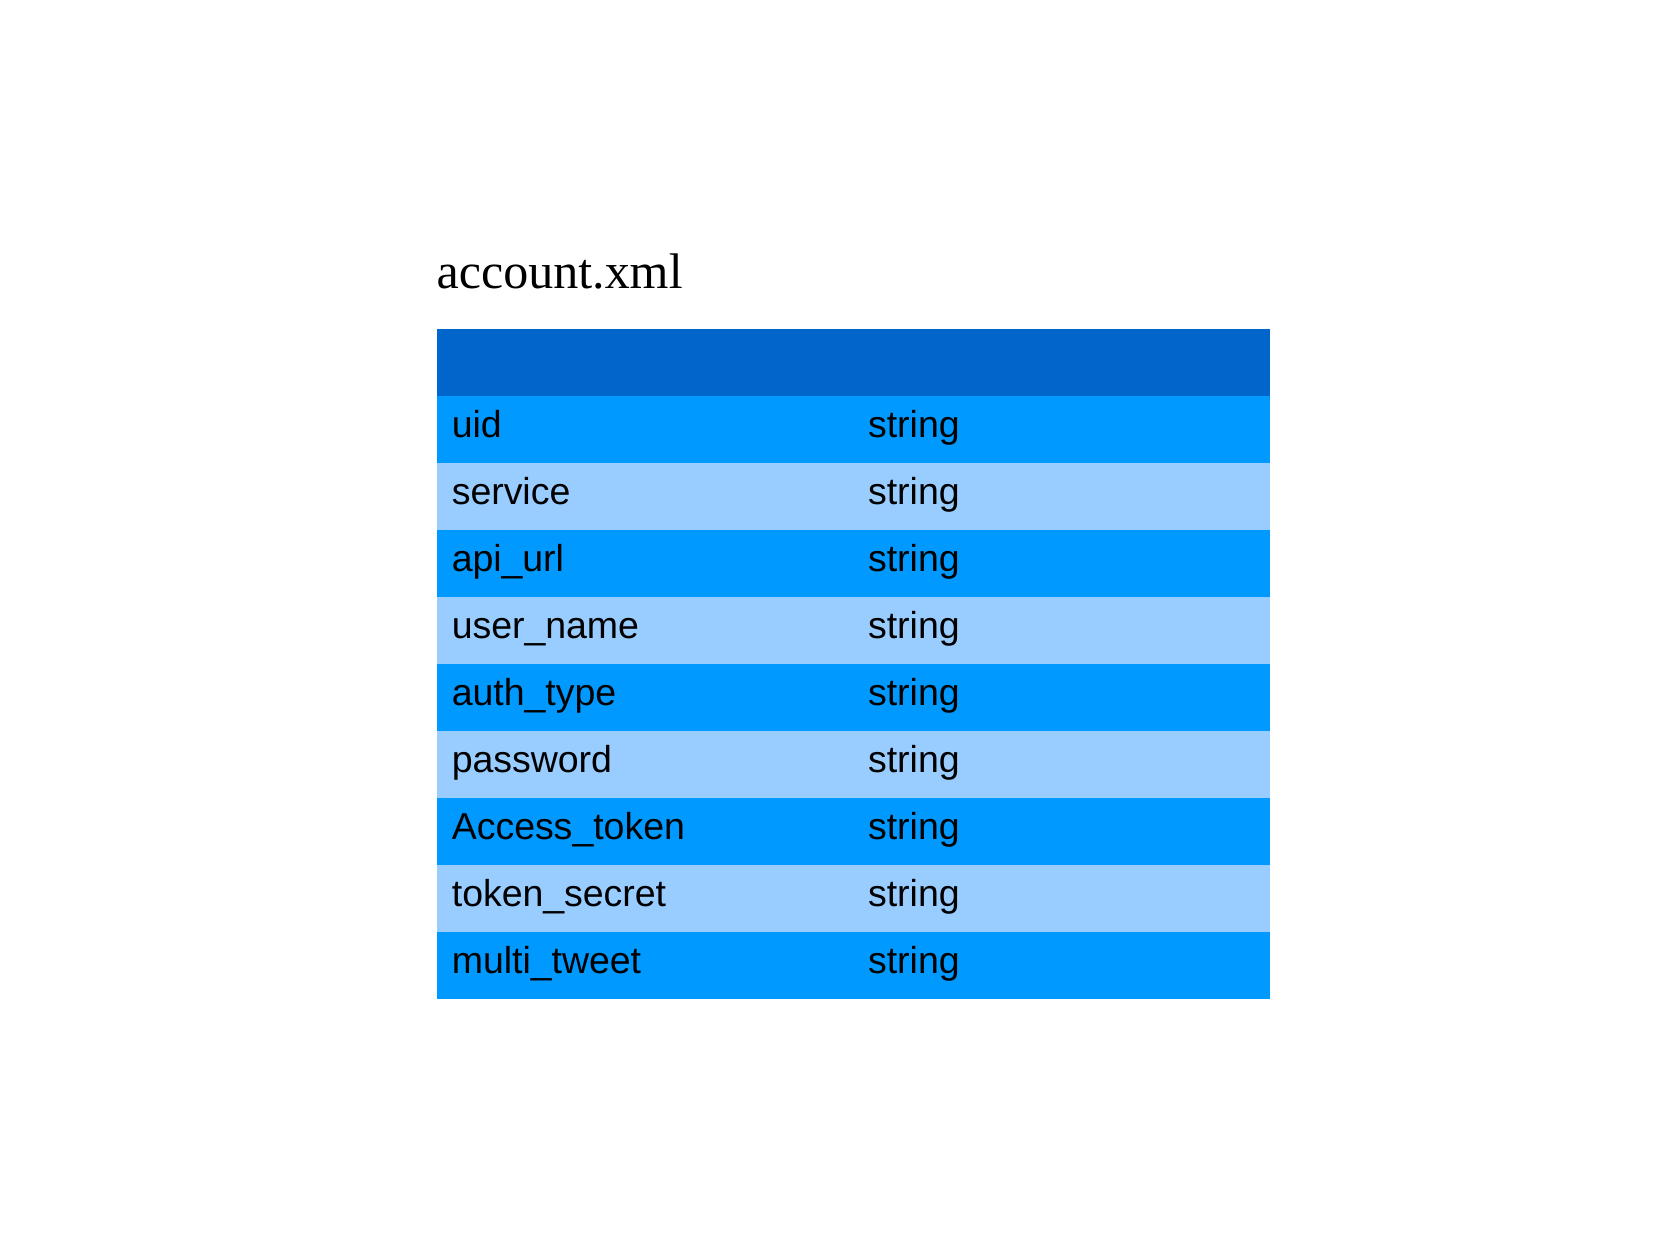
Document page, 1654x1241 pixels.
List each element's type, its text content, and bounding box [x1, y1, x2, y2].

table_cell string [853, 664, 1270, 731]
table_cell string [853, 597, 1270, 664]
table_cell string [853, 731, 1270, 798]
table_cell service [437, 463, 853, 530]
table_cell multi_tweet [437, 932, 853, 999]
table_cell string [853, 530, 1270, 597]
table_cell string [853, 798, 1270, 865]
table_cell string [853, 932, 1270, 999]
table_header [853, 329, 1270, 396]
table_cell uid [437, 396, 853, 463]
table_cell auth_type [437, 664, 853, 731]
table_cell string [853, 396, 1270, 463]
table_cell user_name [437, 597, 853, 664]
table_cell password [437, 731, 853, 798]
table_header [437, 329, 853, 396]
table_cell api_url [437, 530, 853, 597]
table_cell Access_token [437, 798, 853, 865]
table_cell string [853, 463, 1270, 530]
text_box account.xml [421, 236, 983, 304]
table_cell string [853, 865, 1270, 932]
table_cell token_secret [437, 865, 853, 932]
